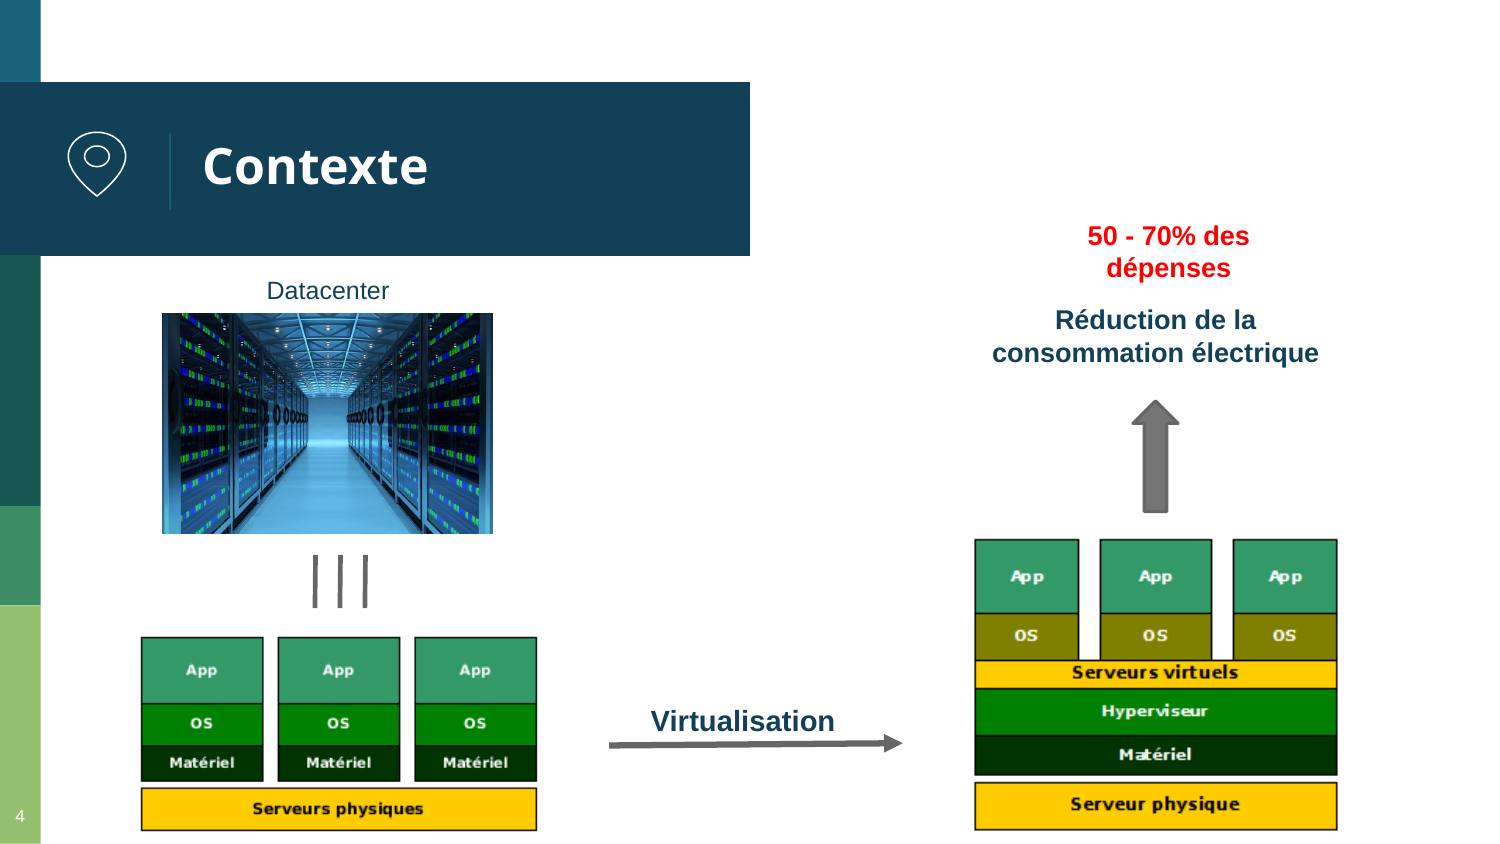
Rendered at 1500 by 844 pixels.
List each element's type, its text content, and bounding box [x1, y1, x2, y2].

title Contexte [187, 123, 597, 205]
text_box Réduction de la consommation électrique [975, 287, 1336, 391]
picture [136, 634, 545, 839]
picture [162, 313, 493, 534]
text_box 50 - 70% des dépenses [1009, 223, 1329, 277]
picture [970, 533, 1341, 834]
text_box Datacenter [182, 259, 474, 313]
slide_number <number> [0, 790, 49, 844]
text_box Virtualisation [597, 687, 889, 741]
text_box [1132, 400, 1179, 512]
